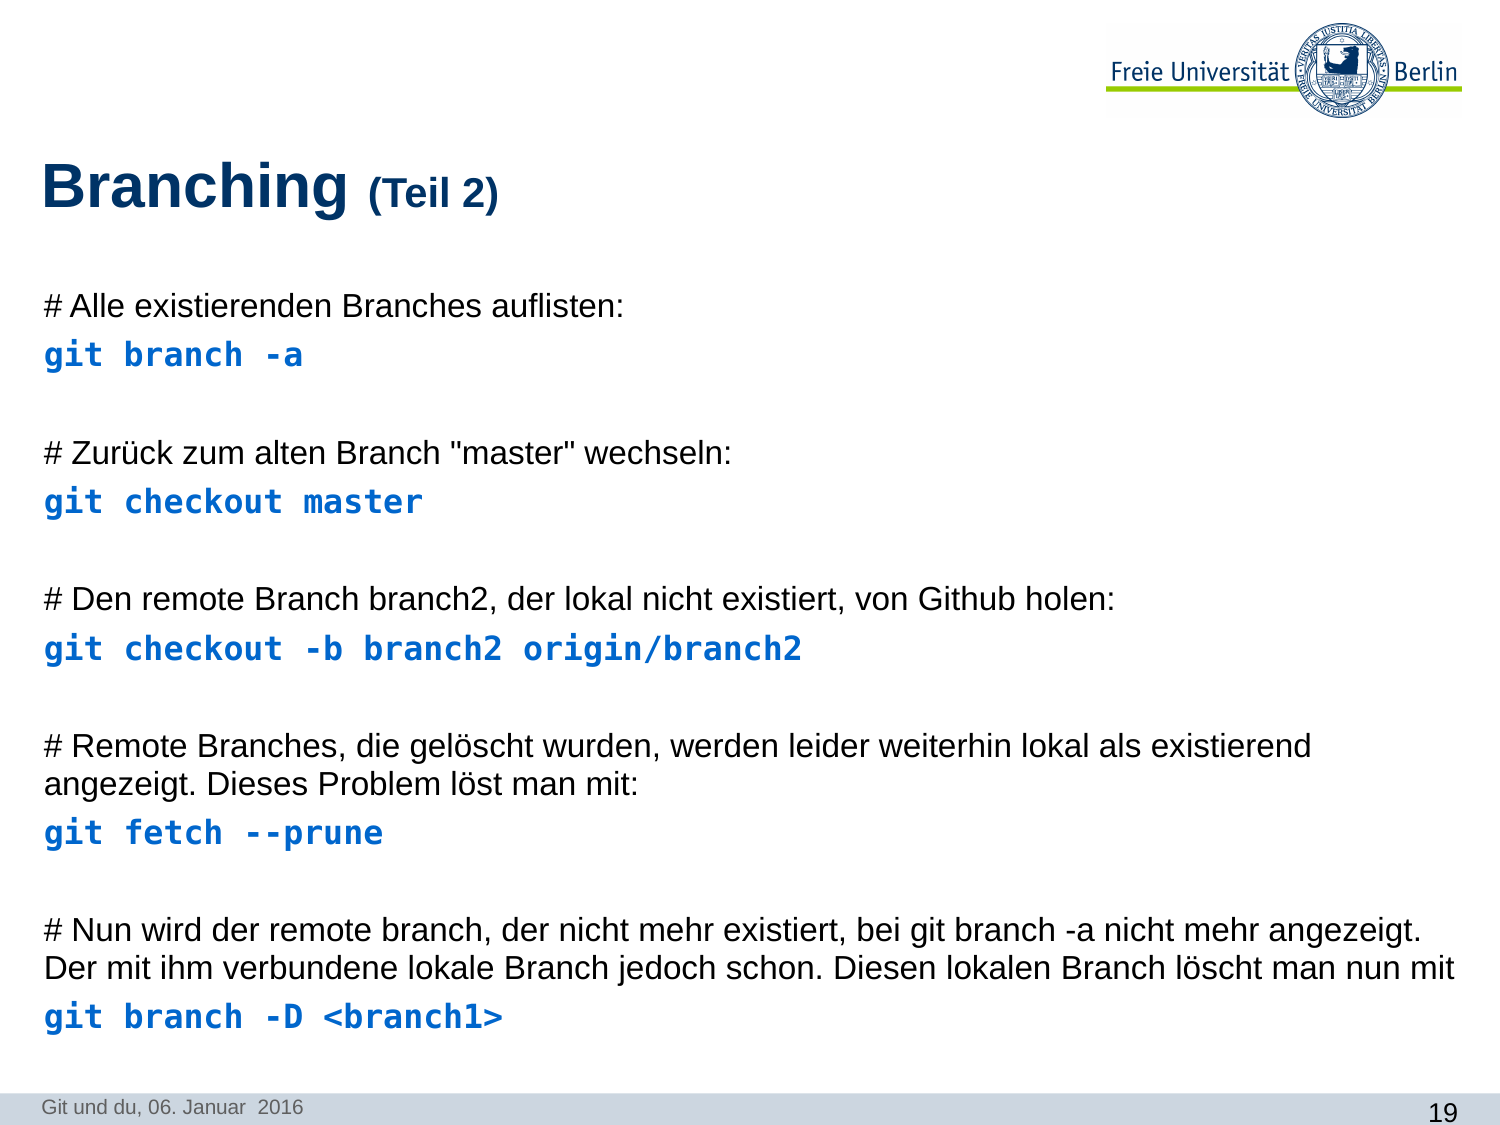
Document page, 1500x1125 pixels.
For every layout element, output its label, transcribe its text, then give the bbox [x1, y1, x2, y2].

picture [1106, 23, 1462, 118]
list # Alle existierenden Branches auflisten: git branch -a # Zurück zum alten Branch "master" wechseln: git checkout master # Den remote Branch branch2, der lokal nicht existiert, von Github holen: git checkout -b branch2 origin/branch2 # Remote Branches, die gelöscht wurden, werden leider weiterhin lokal als existierend angezeigt. Dieses Problem löst man mit: git fetch --prune # Nun wird der remote branch, der nicht mehr existiert, bei git branch -a nicht mehr angezeigt. Der mit ihm verbundene lokale Branch jedoch schon. Diesen lokalen Branch löscht man nun mit git branch -D <branch1> [43, 239, 1462, 1038]
title Branching (Teil 2) [41, 150, 1460, 221]
